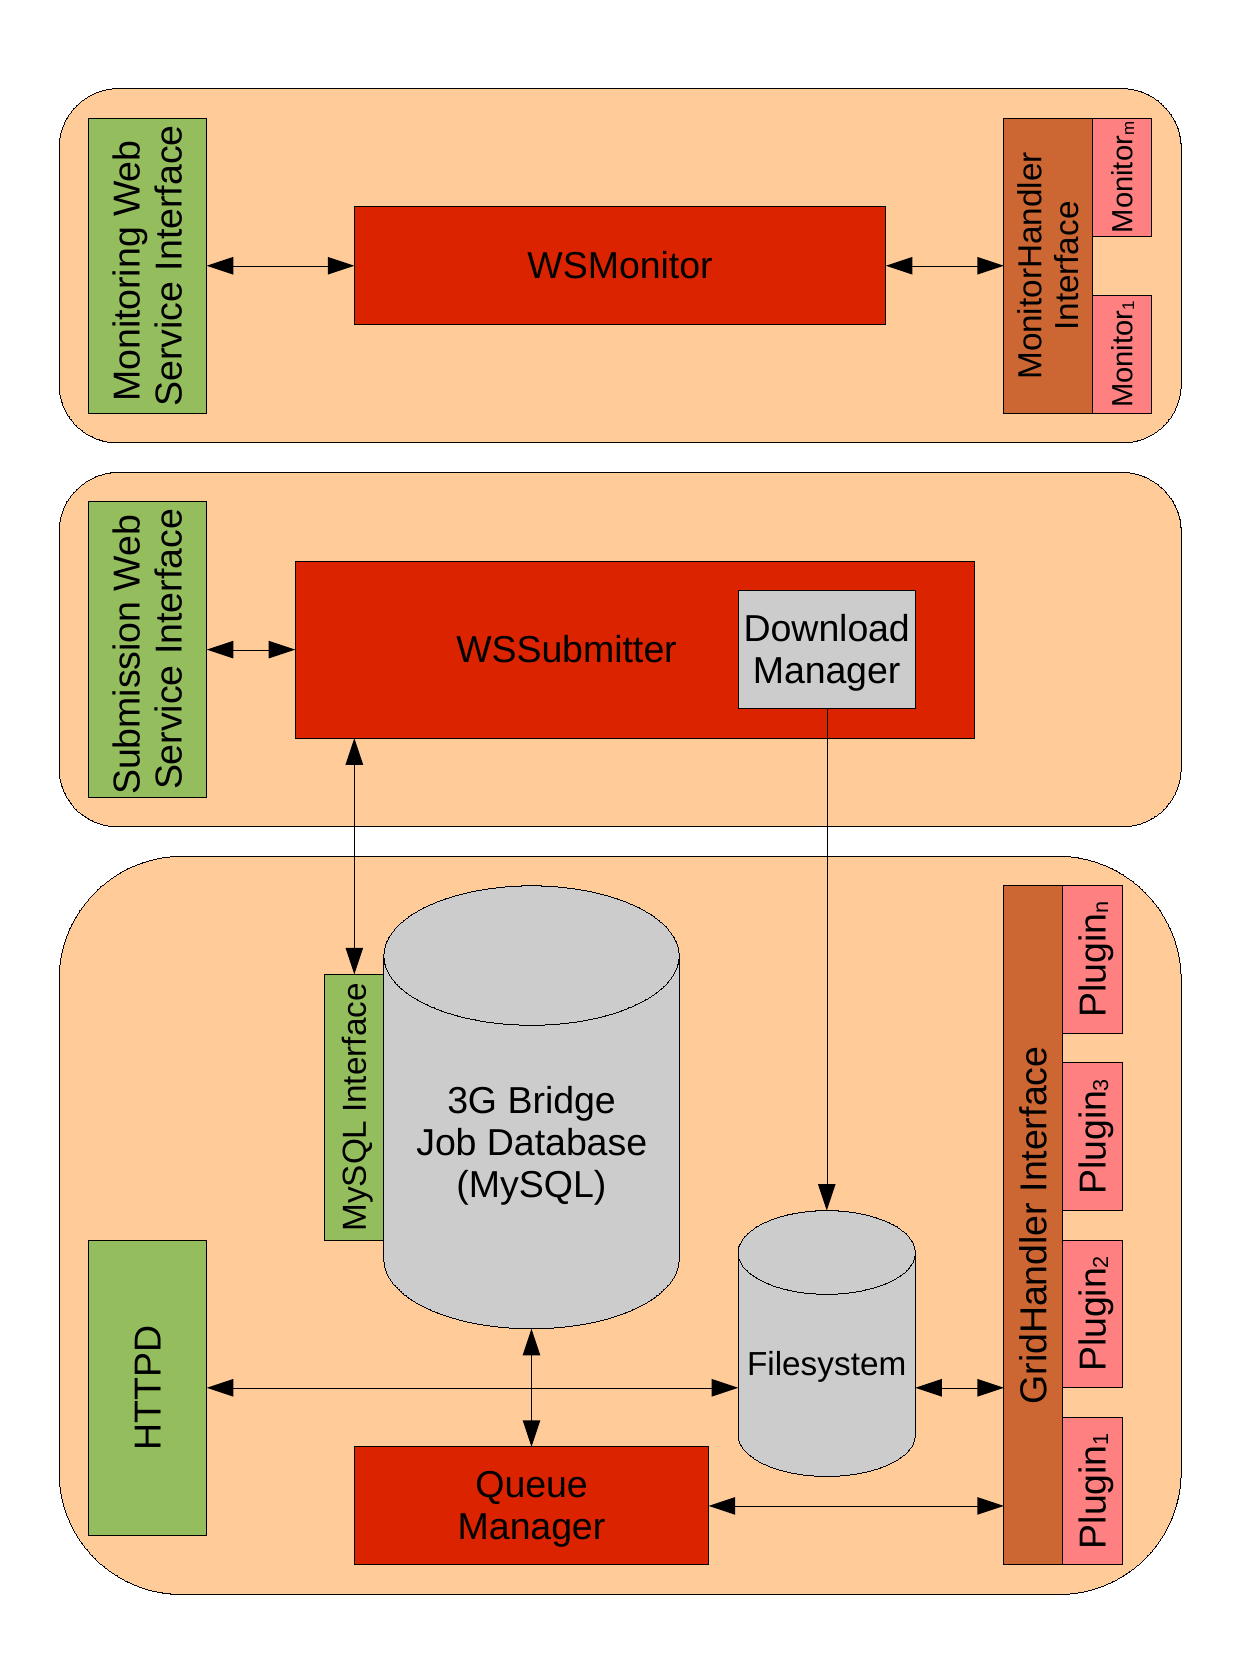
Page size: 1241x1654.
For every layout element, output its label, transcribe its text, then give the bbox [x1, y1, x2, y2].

text_box Queue Manager [354, 1446, 709, 1565]
text_box [532, 1389, 1003, 1506]
text_box MonitorHandler Interface [1003, 118, 1093, 414]
text_box Plugin2 [1062, 1240, 1123, 1388]
text_box Plugin1 [1062, 1417, 1123, 1565]
text_box MySQL Interface [324, 974, 384, 1241]
text_box Pluginn [1062, 885, 1123, 1034]
text_box Download Manager [738, 590, 916, 709]
text_box [59, 472, 1182, 827]
text_box Submission Web Service Interface [88, 501, 207, 798]
text_box WSMonitor [354, 206, 886, 325]
text_box Plugin3 [1062, 1062, 1123, 1211]
text_box Monitor1 [1092, 295, 1152, 414]
text_box WSSubmitter [295, 561, 975, 739]
text_box [59, 856, 1182, 1595]
text_box HTTPD [88, 1240, 207, 1536]
text_box Filesystem [738, 1210, 916, 1477]
text_box 3G Bridge Job Database (MySQL) [383, 885, 680, 1329]
text_box Monitoring Web Service Interface [88, 118, 207, 414]
text_box Monitorm [1092, 118, 1152, 237]
text_box [355, 739, 827, 827]
text_box [59, 88, 1182, 443]
text_box [355, 856, 827, 1388]
text_box GridHandler Interface [1003, 885, 1063, 1565]
